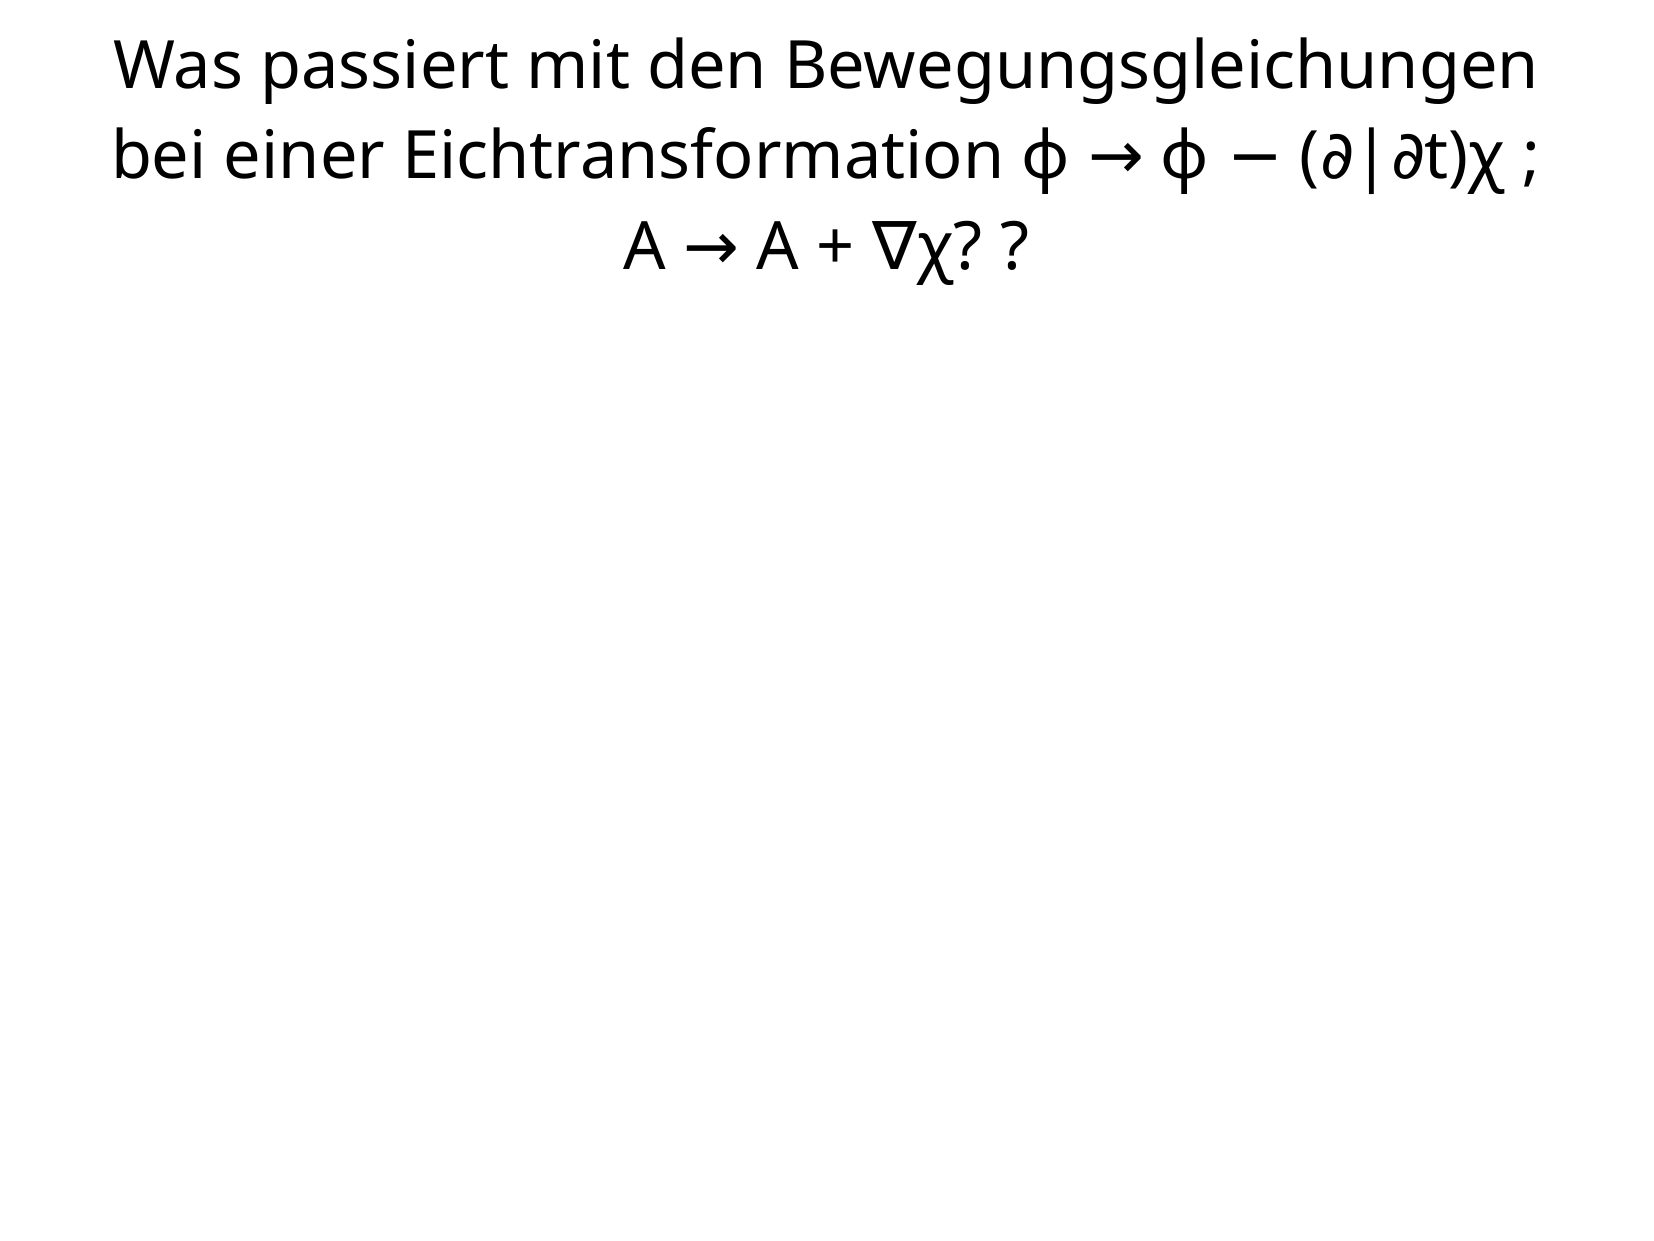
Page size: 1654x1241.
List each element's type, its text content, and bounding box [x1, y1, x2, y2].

title Was passiert mit den Bewegungsgleichungen bei einer Eichtransformation ϕ → ϕ − (∂|∂t)χ ; A → A + ∇χ? ? [82, 19, 1571, 287]
